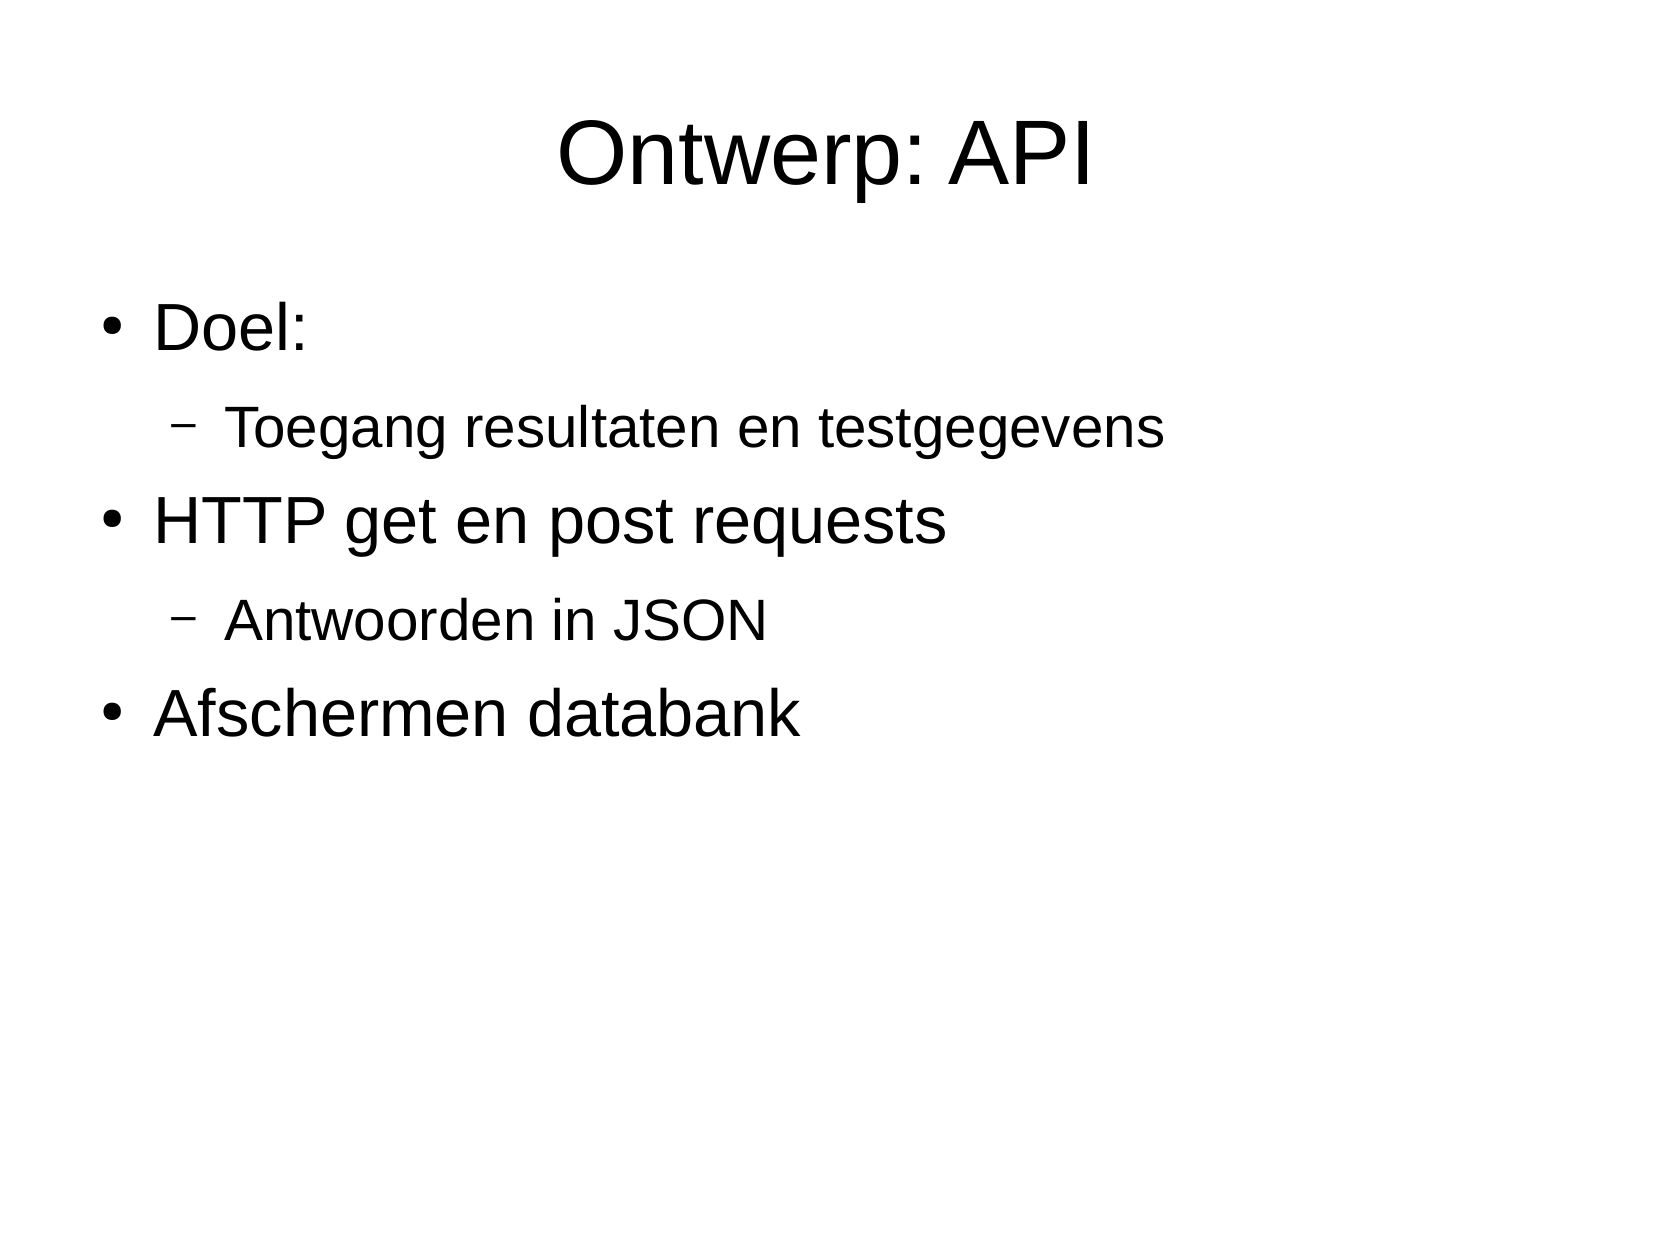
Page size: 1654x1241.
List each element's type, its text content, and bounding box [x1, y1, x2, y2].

title Ontwerp: API [82, 49, 1571, 257]
list Doel: Toegang resultaten en testgegevens HTTP get en post requests Antwoorden in JSON Afschermen databank [82, 290, 1571, 1010]
